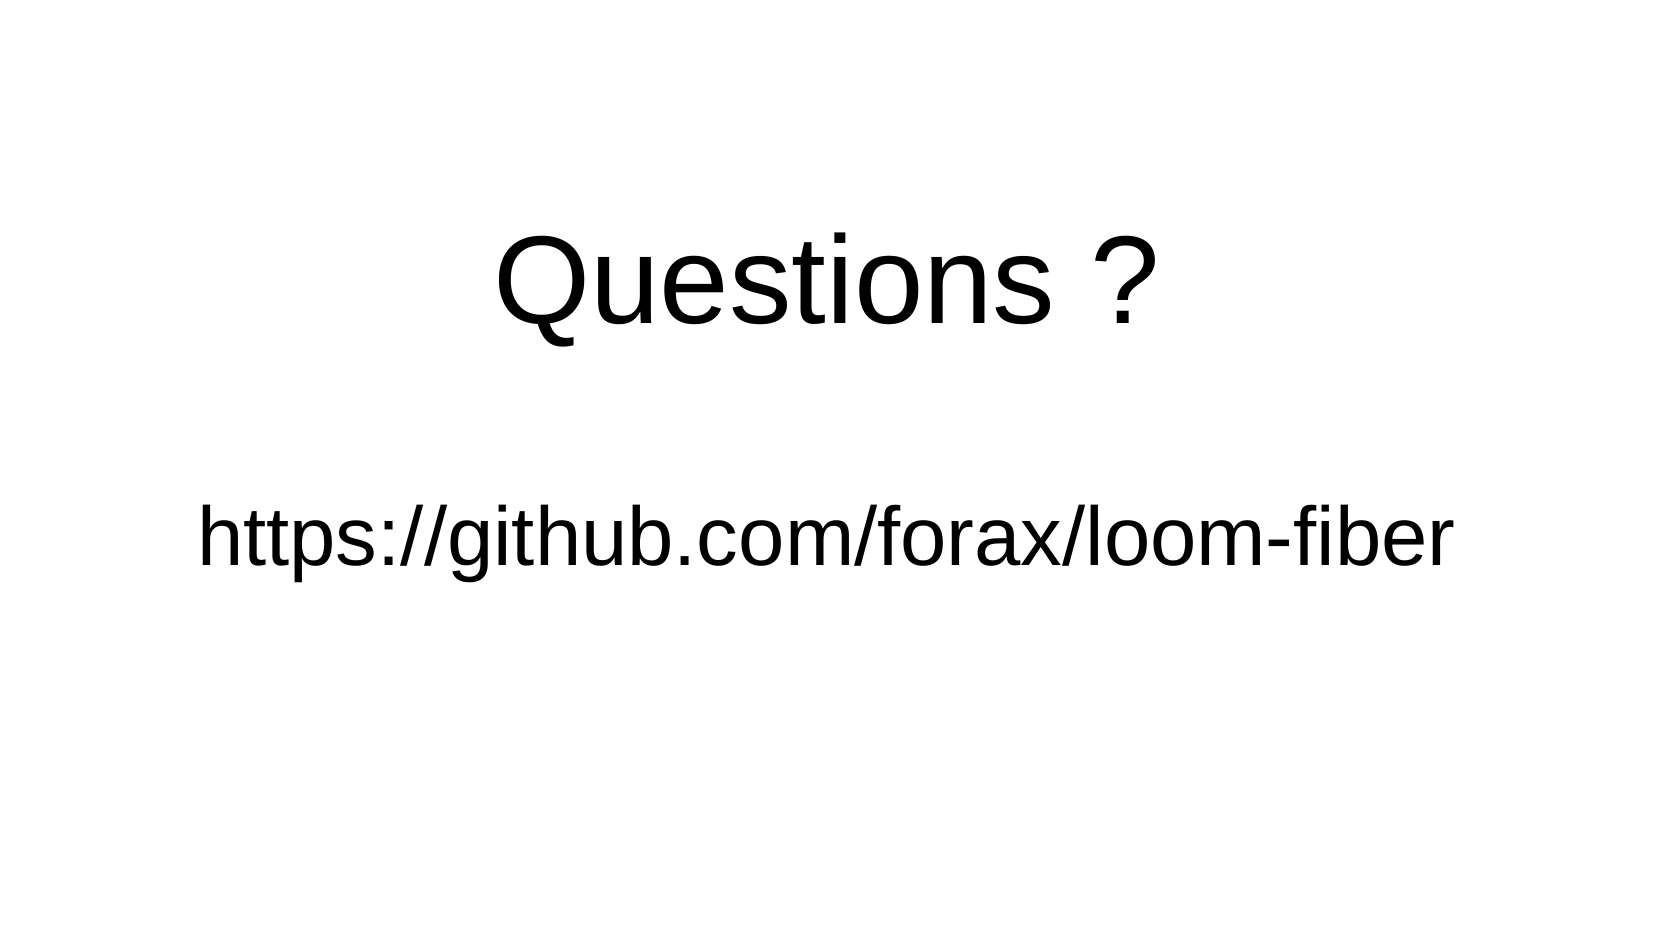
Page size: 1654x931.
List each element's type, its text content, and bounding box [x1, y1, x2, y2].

subtitle Questions ? https://github.com/forax/loom-fiber [82, 37, 1571, 757]
